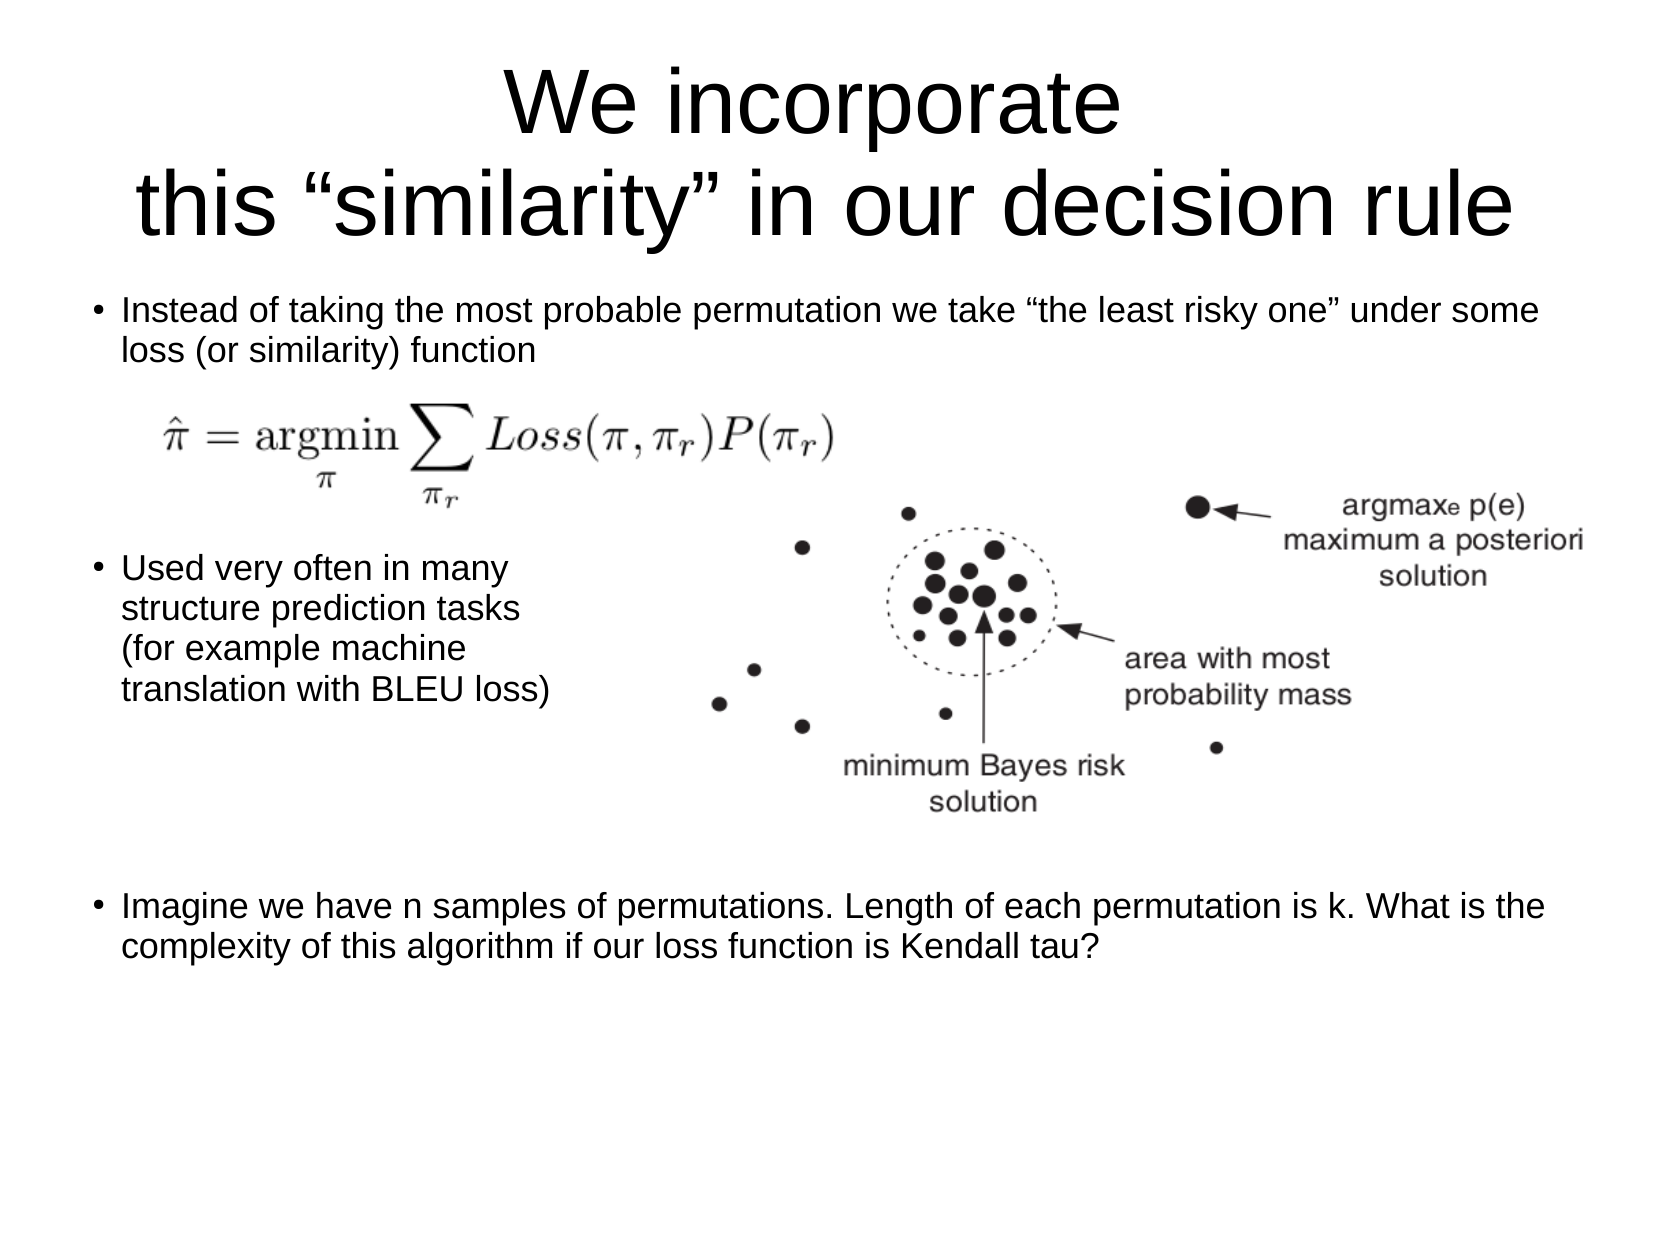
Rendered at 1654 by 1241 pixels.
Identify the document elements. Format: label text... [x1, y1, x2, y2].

picture [1571, 449, 1606, 841]
list Instead of taking the most probable permutation we take “the least risky one” under some loss (or similarity) function Used very often in many structure prediction tasks (for example machine translation with BLEU loss) Imagine we have n samples of permutations. Length of each permutation is k. What is the complexity of this algorithm if our loss function is Kendall tau? [82, 290, 1571, 1010]
title We incorporate this “similarity” in our decision rule [82, 49, 1571, 257]
